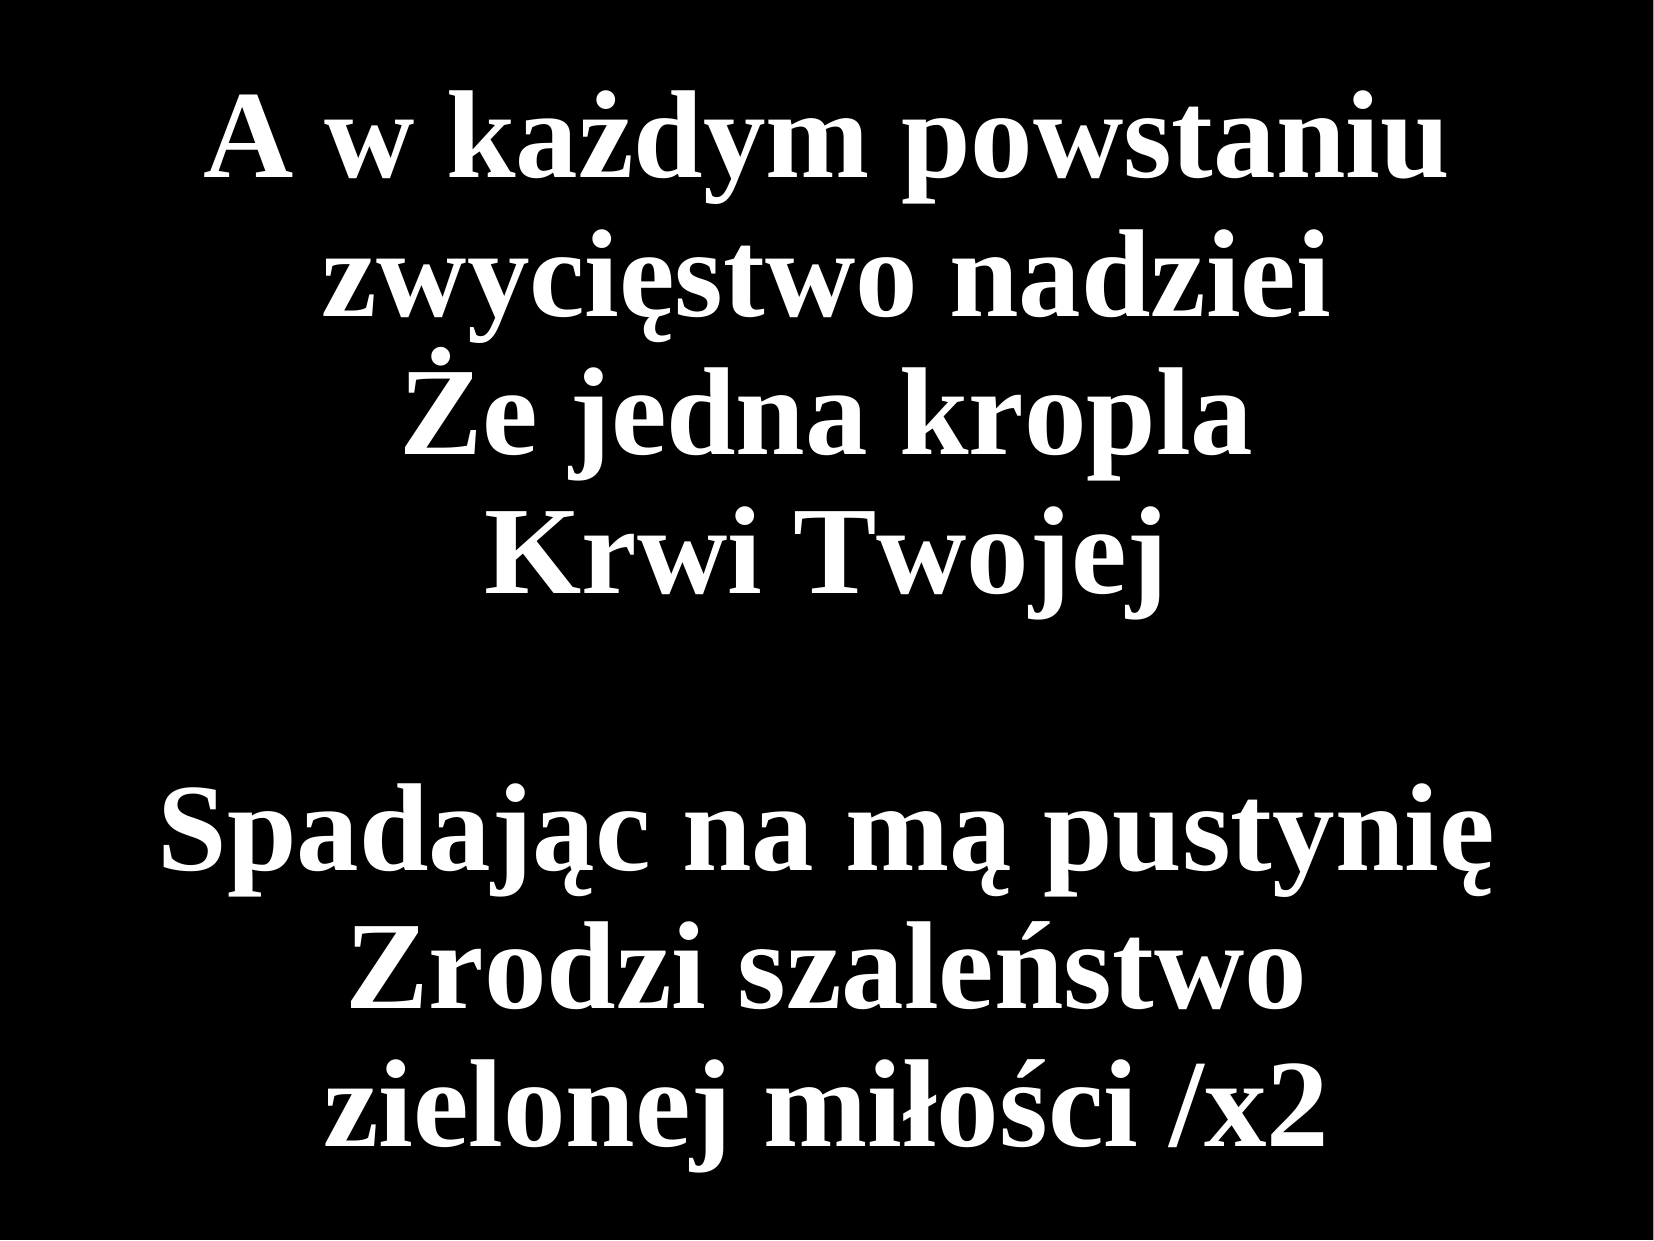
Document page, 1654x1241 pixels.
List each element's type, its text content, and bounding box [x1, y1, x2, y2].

title A w każdym powstaniu zwycięstwo nadziei Że jedna kropla Krwi Twojej Spadając na mą pustynię Zrodzi szaleństwo zielonej miłości /x2 [0, 0, 1654, 1241]
